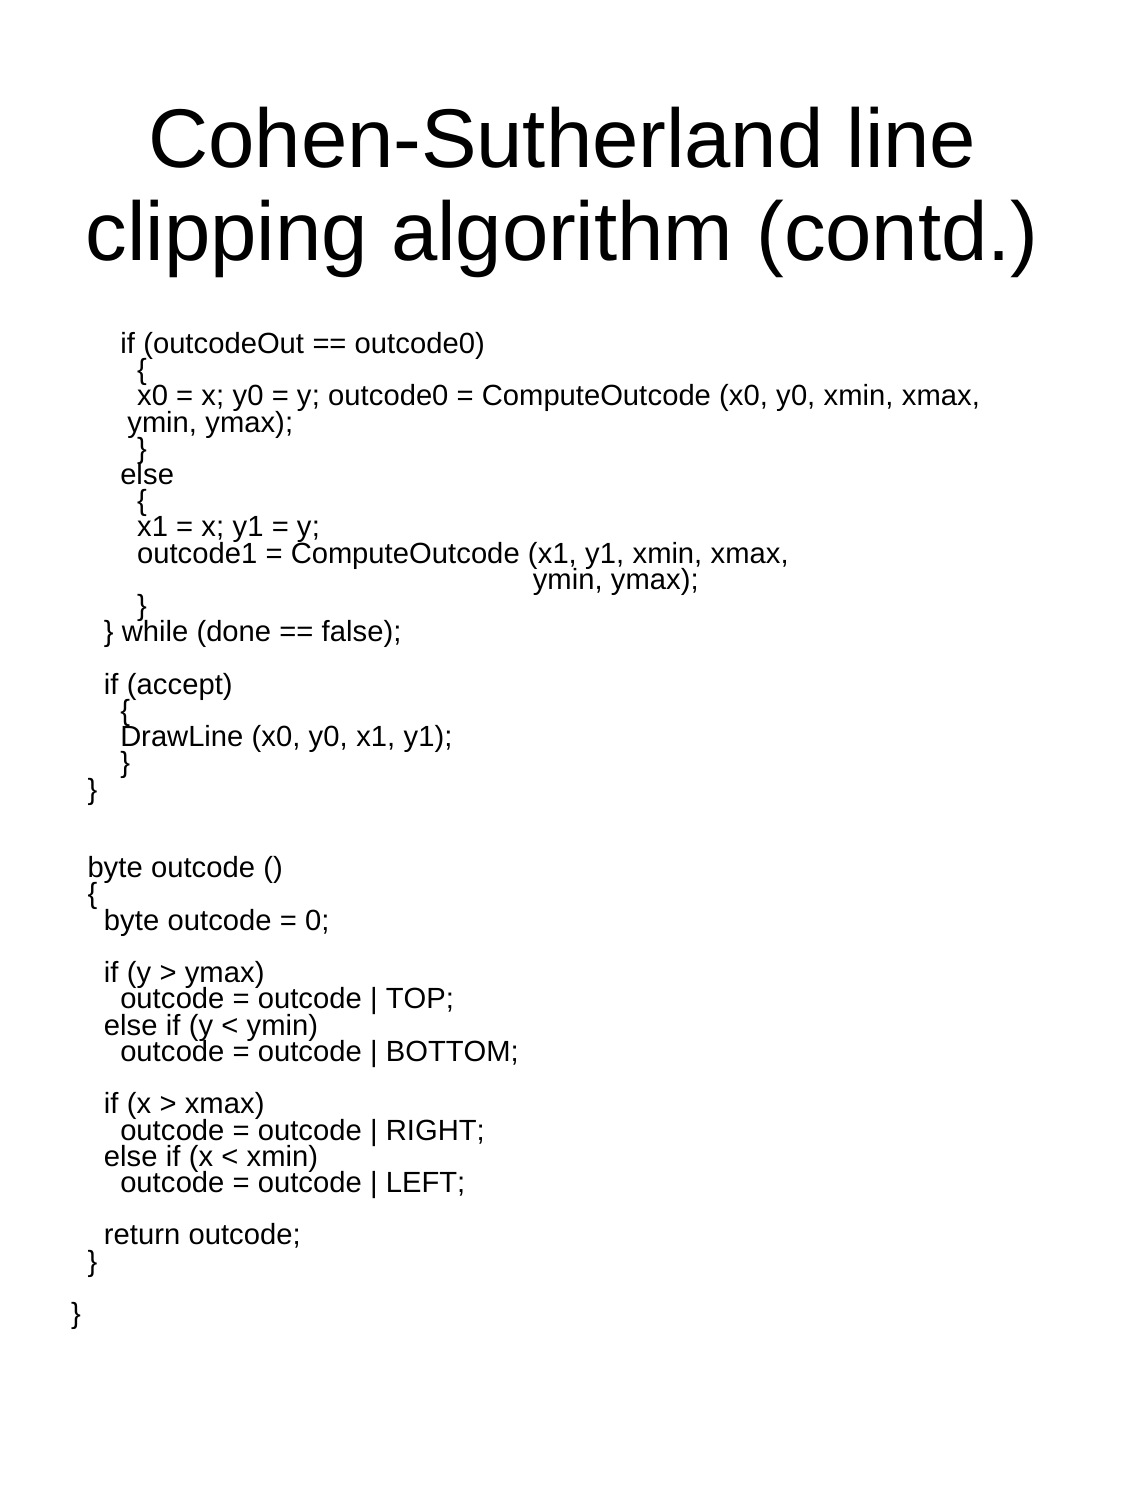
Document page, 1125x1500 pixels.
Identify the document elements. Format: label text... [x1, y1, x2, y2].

list if (outcodeOut == outcode0) { x0 = x; y0 = y; outcode0 = ComputeOutcode (x0, y0, xmin, xmax, ymin, ymax); } else { x1 = x; y1 = y; outcode1 = ComputeOutcode (x1, y1, xmin, xmax, ymin, ymax); } } while (done == false); if (accept) { DrawLine (x0, y0, x1, y1); } } byte outcode () { byte outcode = 0; if (y > ymax) outcode = outcode | TOP; else if (y < ymin) outcode = outcode | BOTTOM; if (x > xmax) outcode = outcode | RIGHT; else if (x < xmin) outcode = outcode | LEFT; return outcode; } } [56, 324, 1069, 1471]
title Cohen-Sutherland line clipping algorithm (contd.) [56, 60, 1069, 311]
